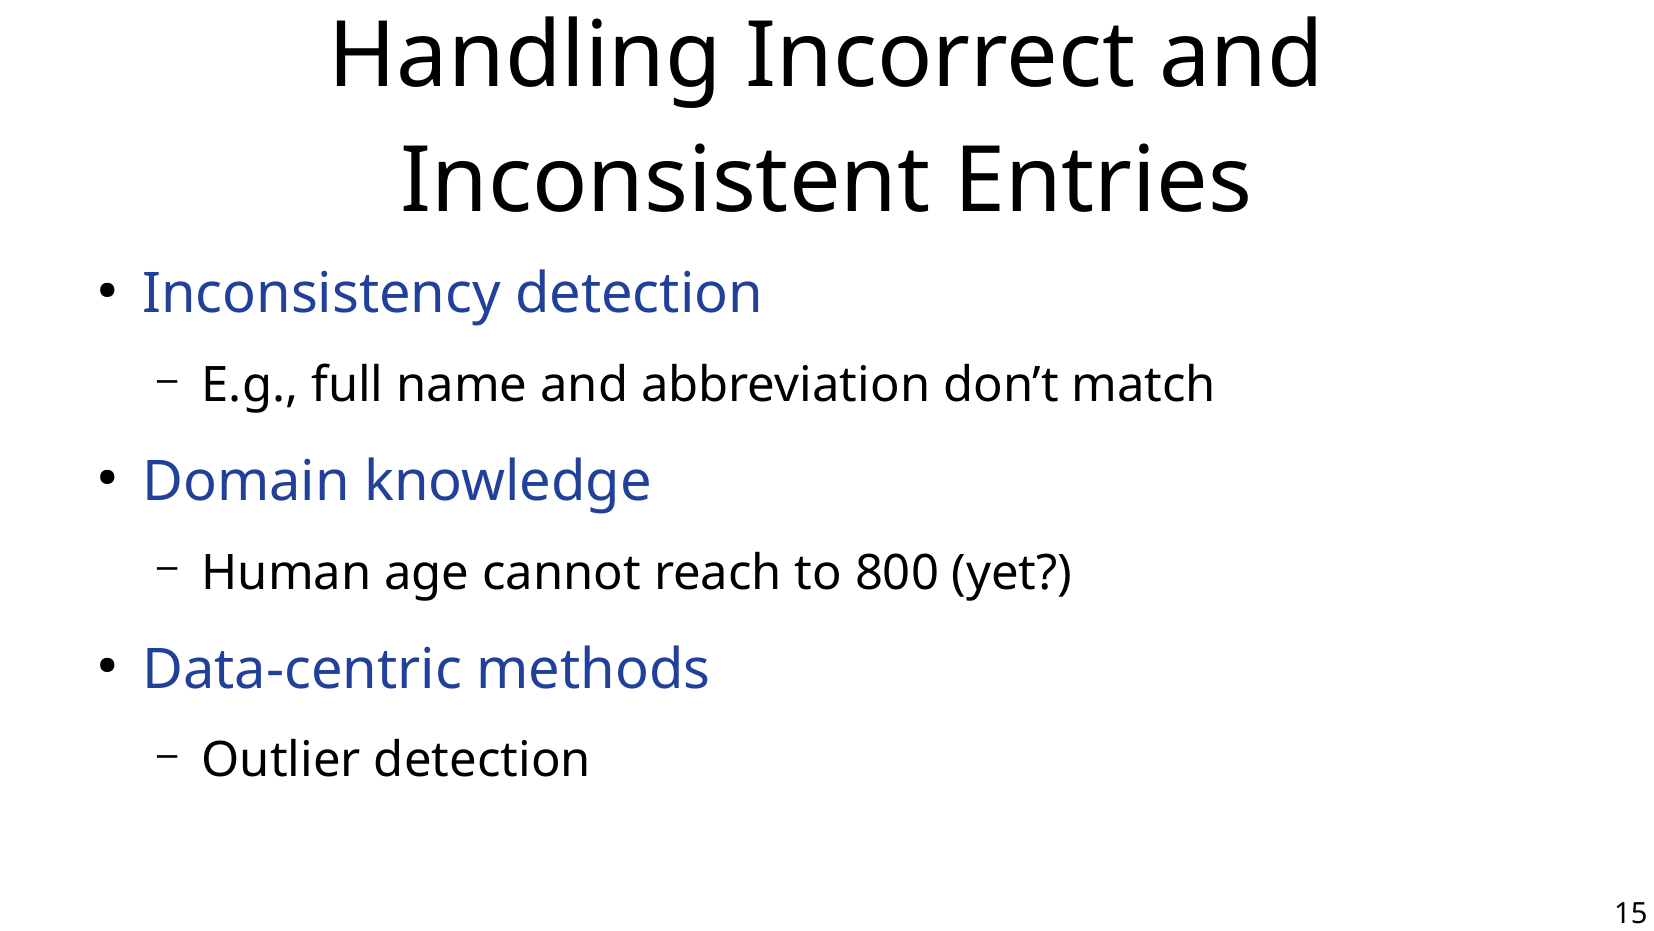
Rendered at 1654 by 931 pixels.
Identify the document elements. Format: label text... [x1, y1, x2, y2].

title Handling Incorrect and Inconsistent Entries [82, 1, 1571, 226]
list Inconsistency detection E.g., full name and abbreviation don’t match Domain knowledge Human age cannot reach to 800 (yet?) Data-centric methods Outlier detection [82, 253, 1571, 793]
